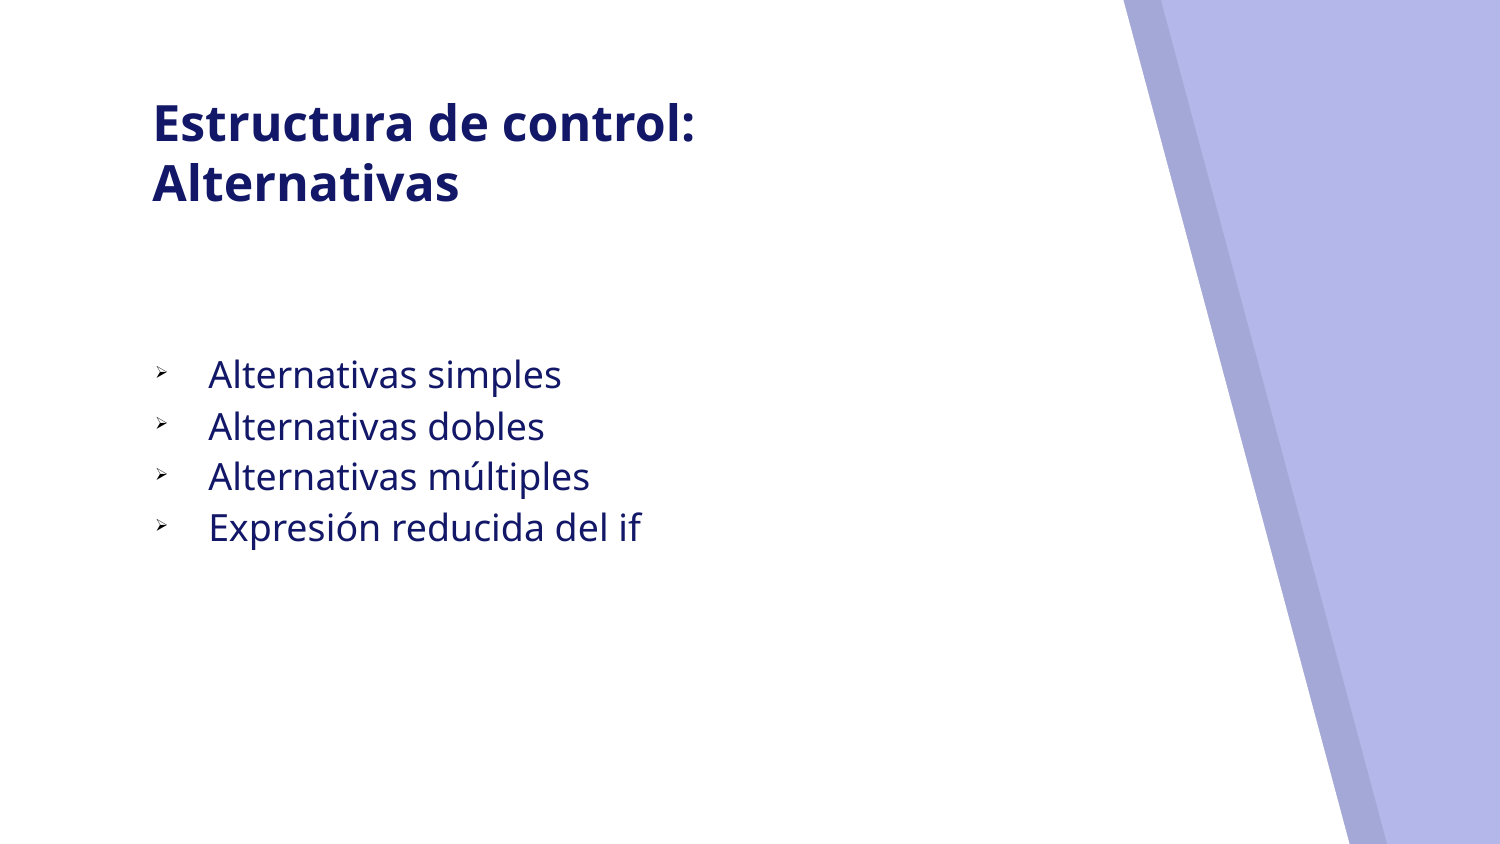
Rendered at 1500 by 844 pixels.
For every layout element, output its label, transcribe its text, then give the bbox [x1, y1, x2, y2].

list Alternativas simples Alternativas dobles Alternativas múltiples Expresión reducida del if [137, 246, 1099, 844]
title Estructura de control: Alternativas [137, 146, 1011, 227]
